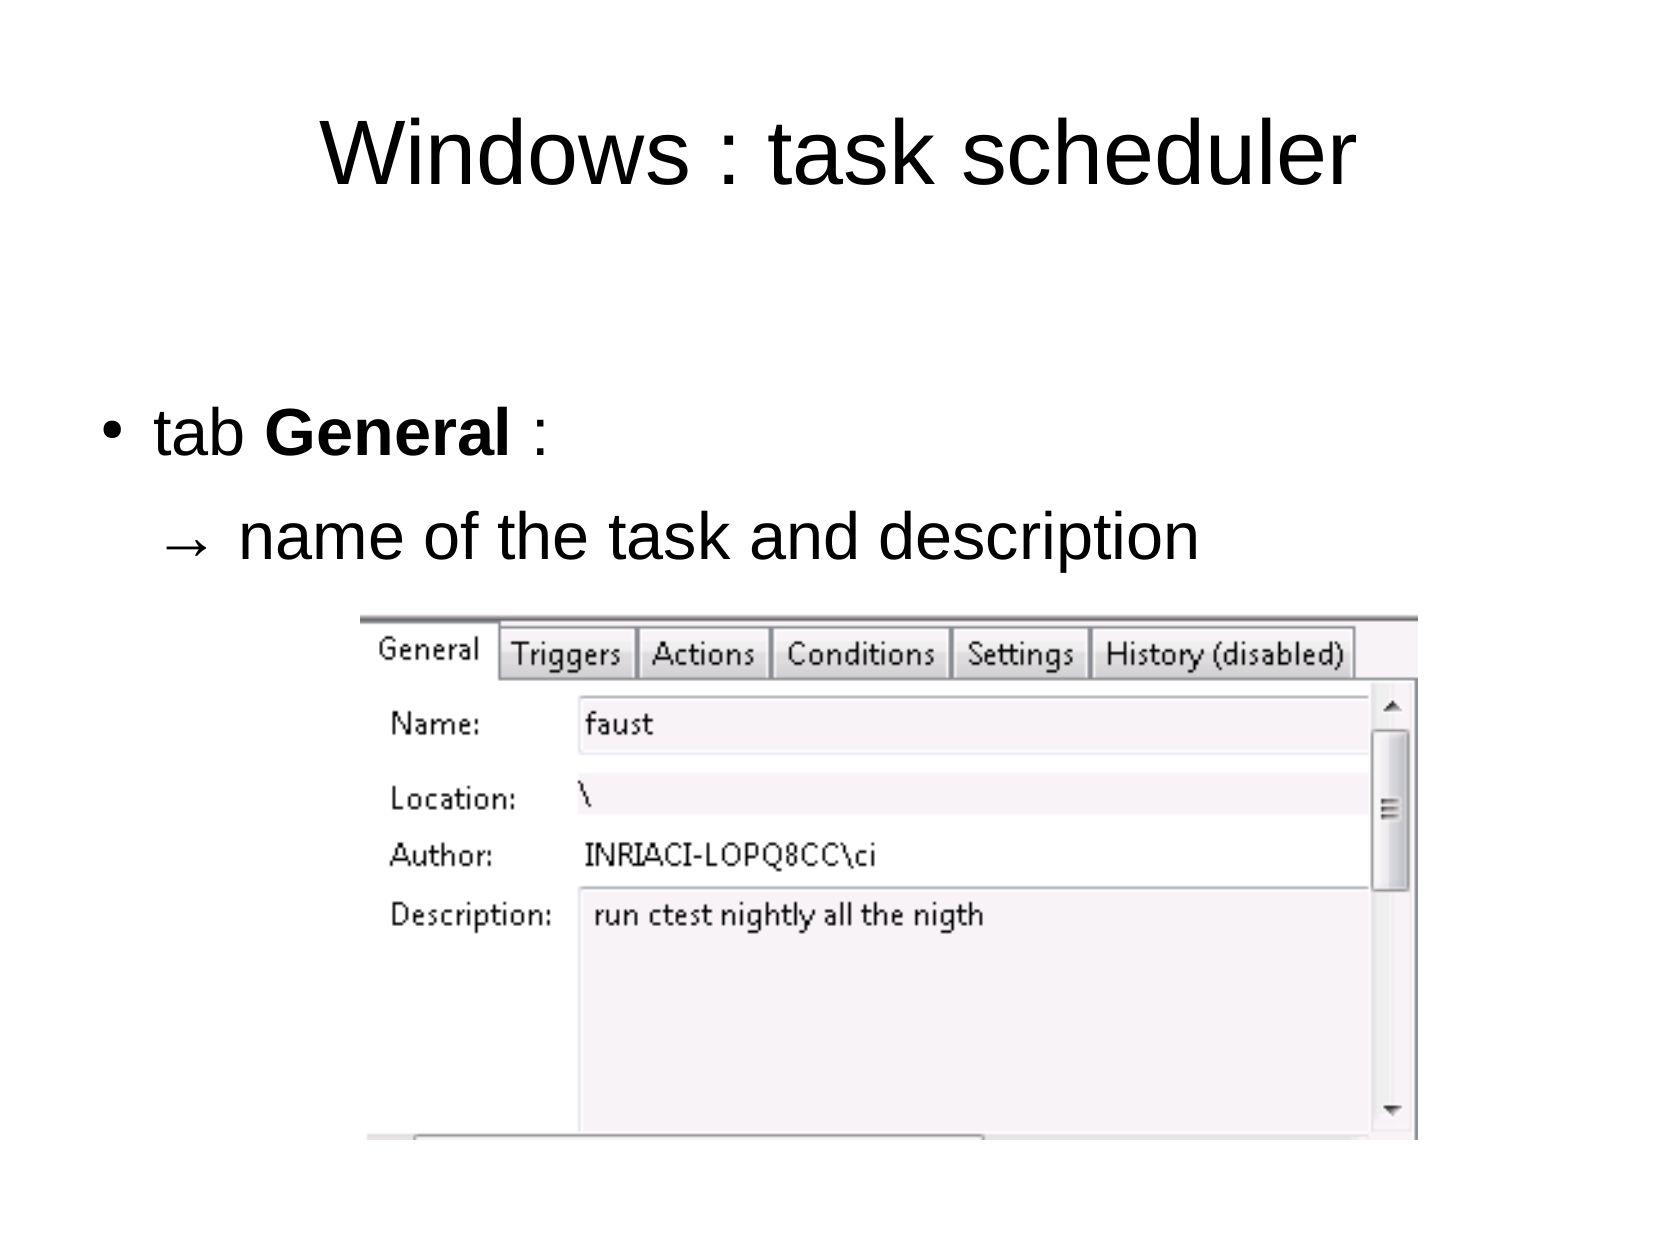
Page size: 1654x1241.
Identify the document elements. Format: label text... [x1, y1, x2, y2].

title Windows : task scheduler [82, 49, 1571, 257]
list tab General : → name of the task and description [82, 290, 1571, 1010]
picture [360, 614, 1418, 1141]
